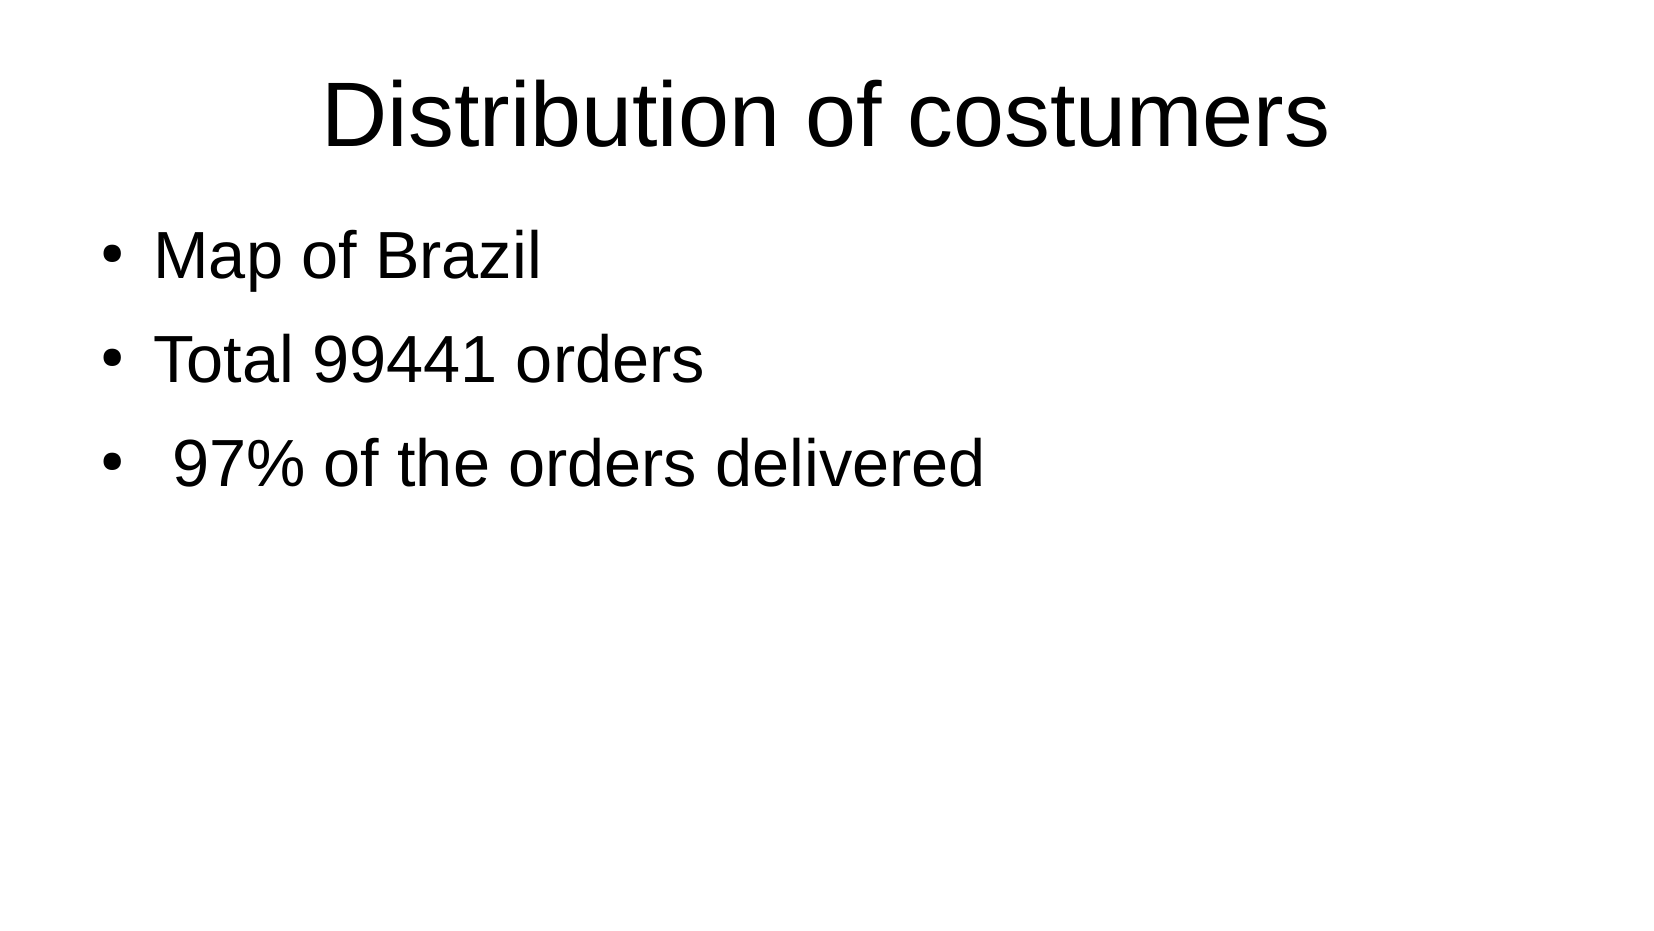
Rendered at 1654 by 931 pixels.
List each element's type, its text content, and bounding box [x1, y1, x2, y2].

title Distribution of costumers [82, 37, 1571, 193]
list Map of Brazil Total 99441 orders 97% of the orders delivered [82, 217, 1571, 758]
